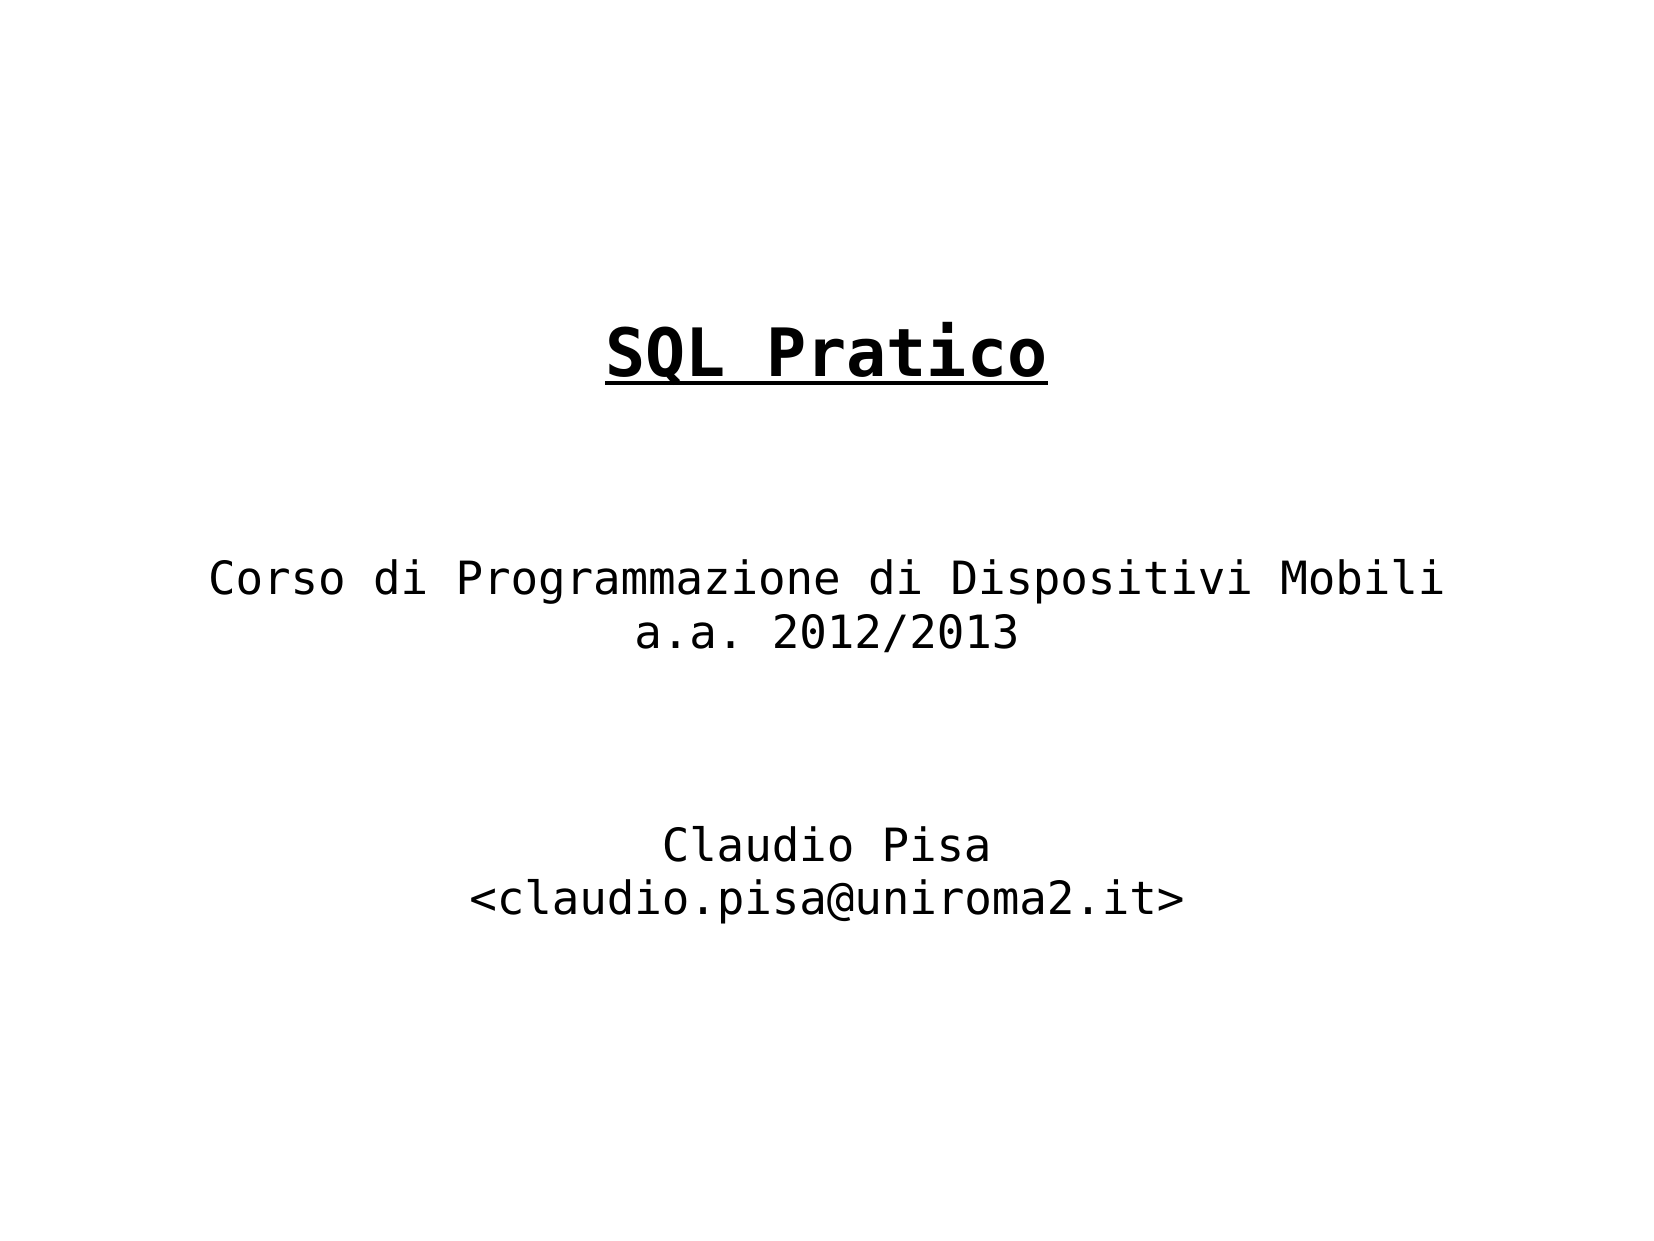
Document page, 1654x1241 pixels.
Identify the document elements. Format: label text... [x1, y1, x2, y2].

subtitle SQL Pratico Corso di Programmazione di Dispositivi Mobili a.a. 2012/2013 Claudio Pisa <claudio.pisa@uniroma2.it> [99, 260, 1555, 980]
